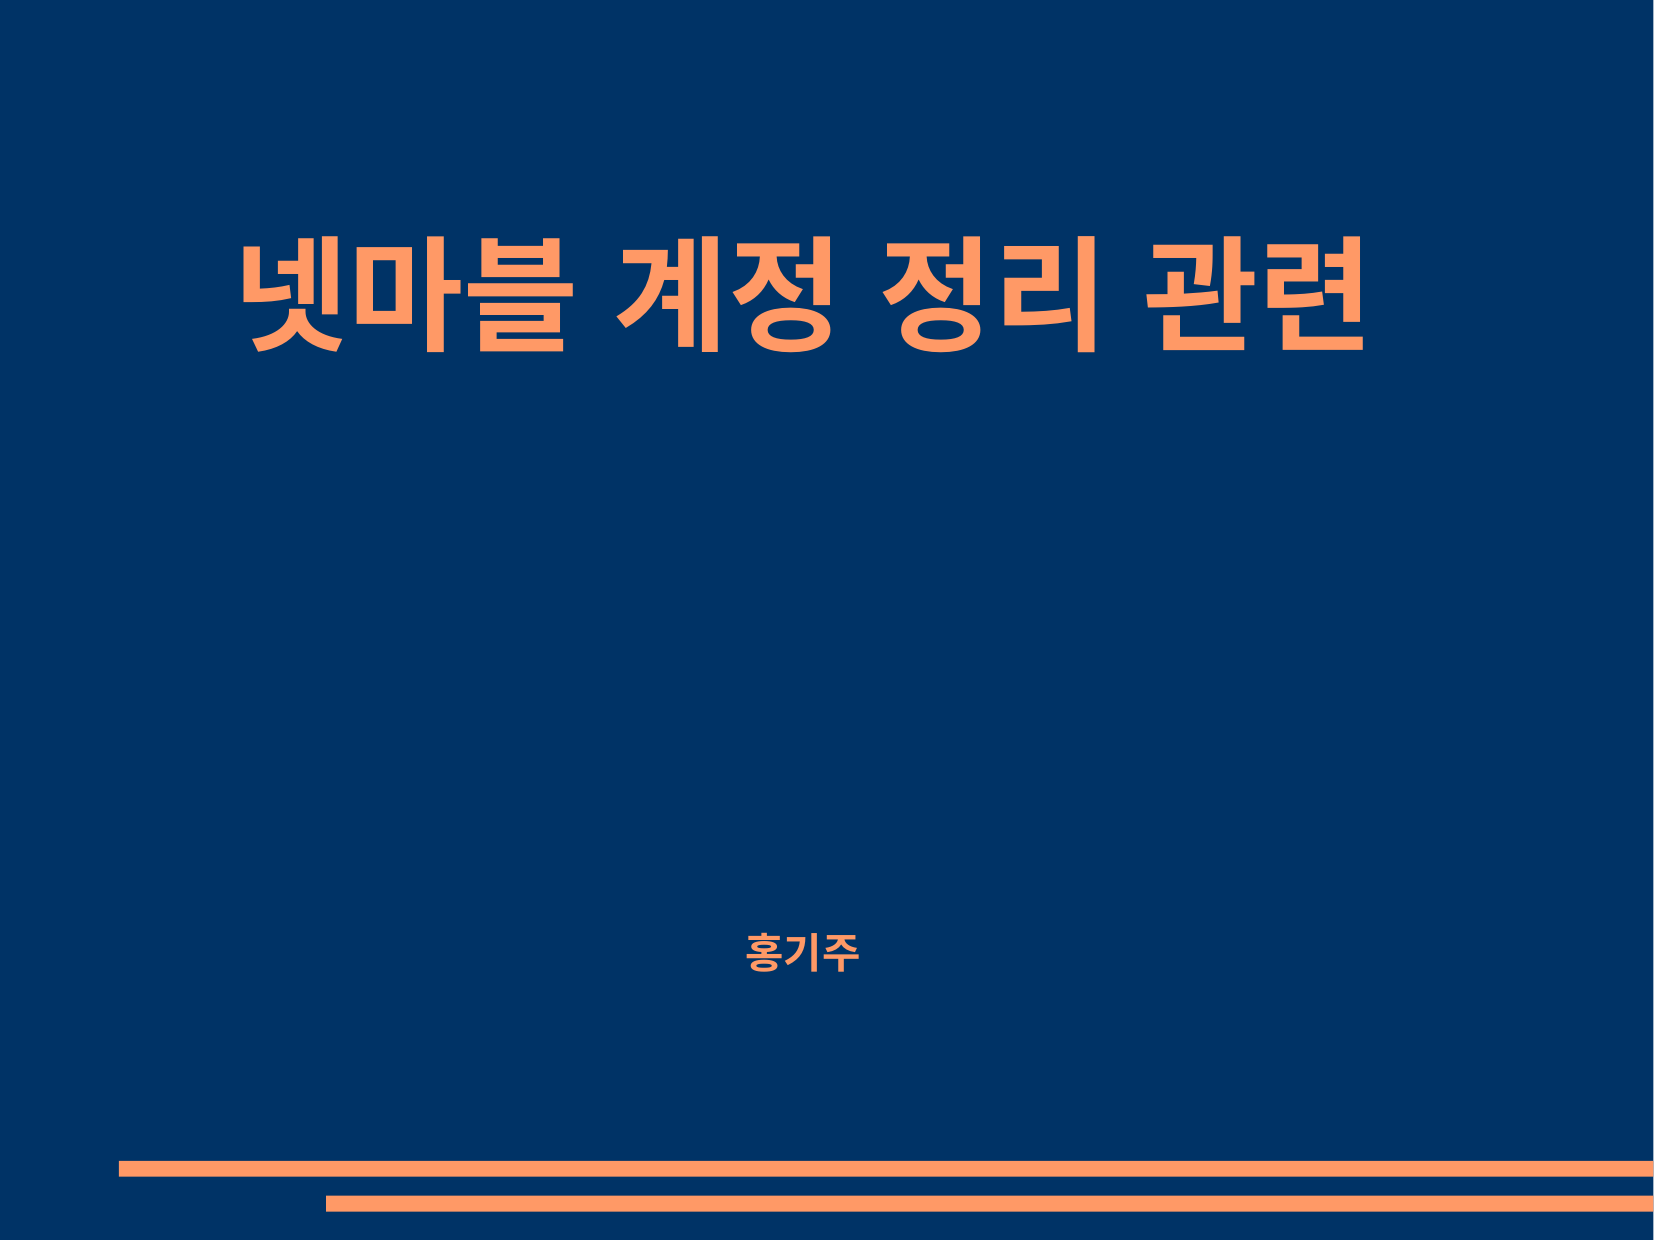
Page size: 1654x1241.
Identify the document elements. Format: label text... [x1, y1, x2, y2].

title 넷마블 계정 정리 관련 홍기주 [59, 277, 1548, 900]
